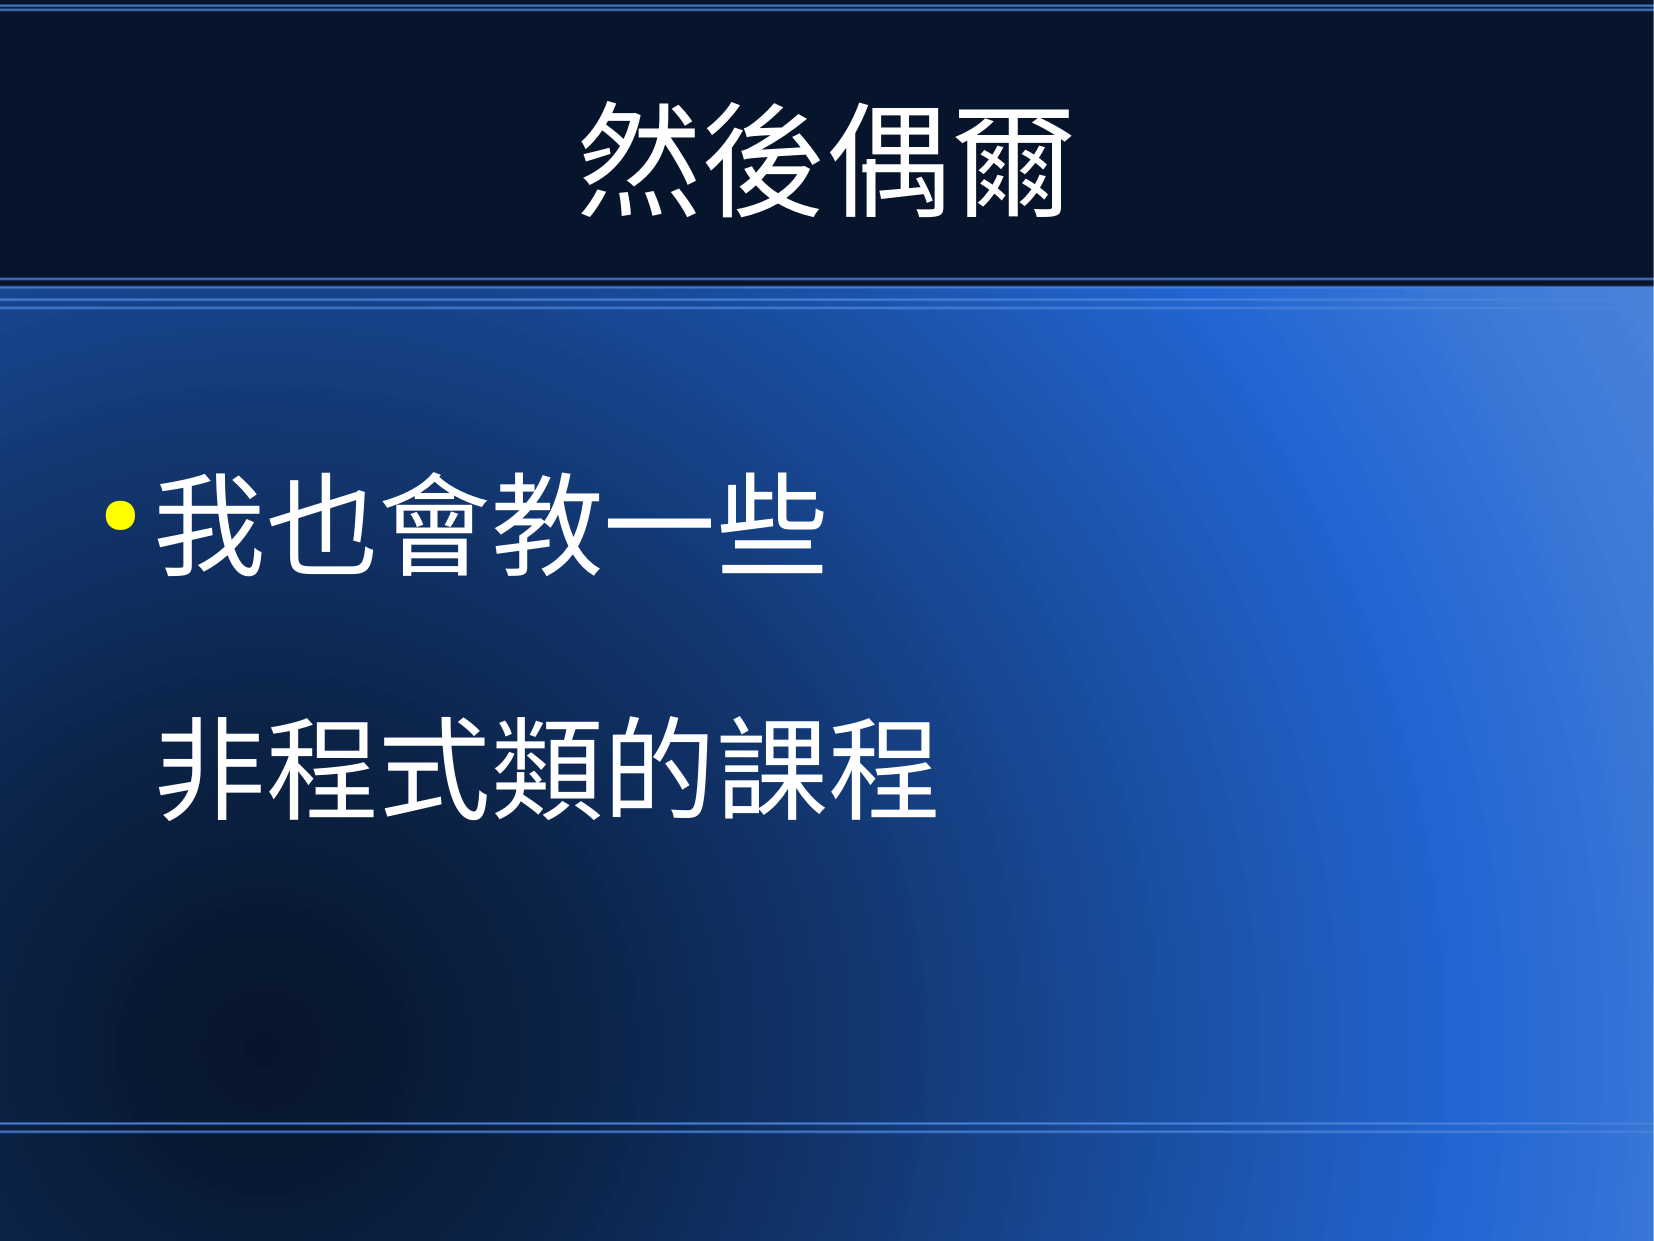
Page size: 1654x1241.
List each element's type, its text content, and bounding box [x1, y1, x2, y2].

list 我也會教一些 非程式類的課程 [82, 355, 1571, 1241]
title 然後偶爾 [82, 49, 1571, 257]
picture [0, 0, 1654, 1241]
